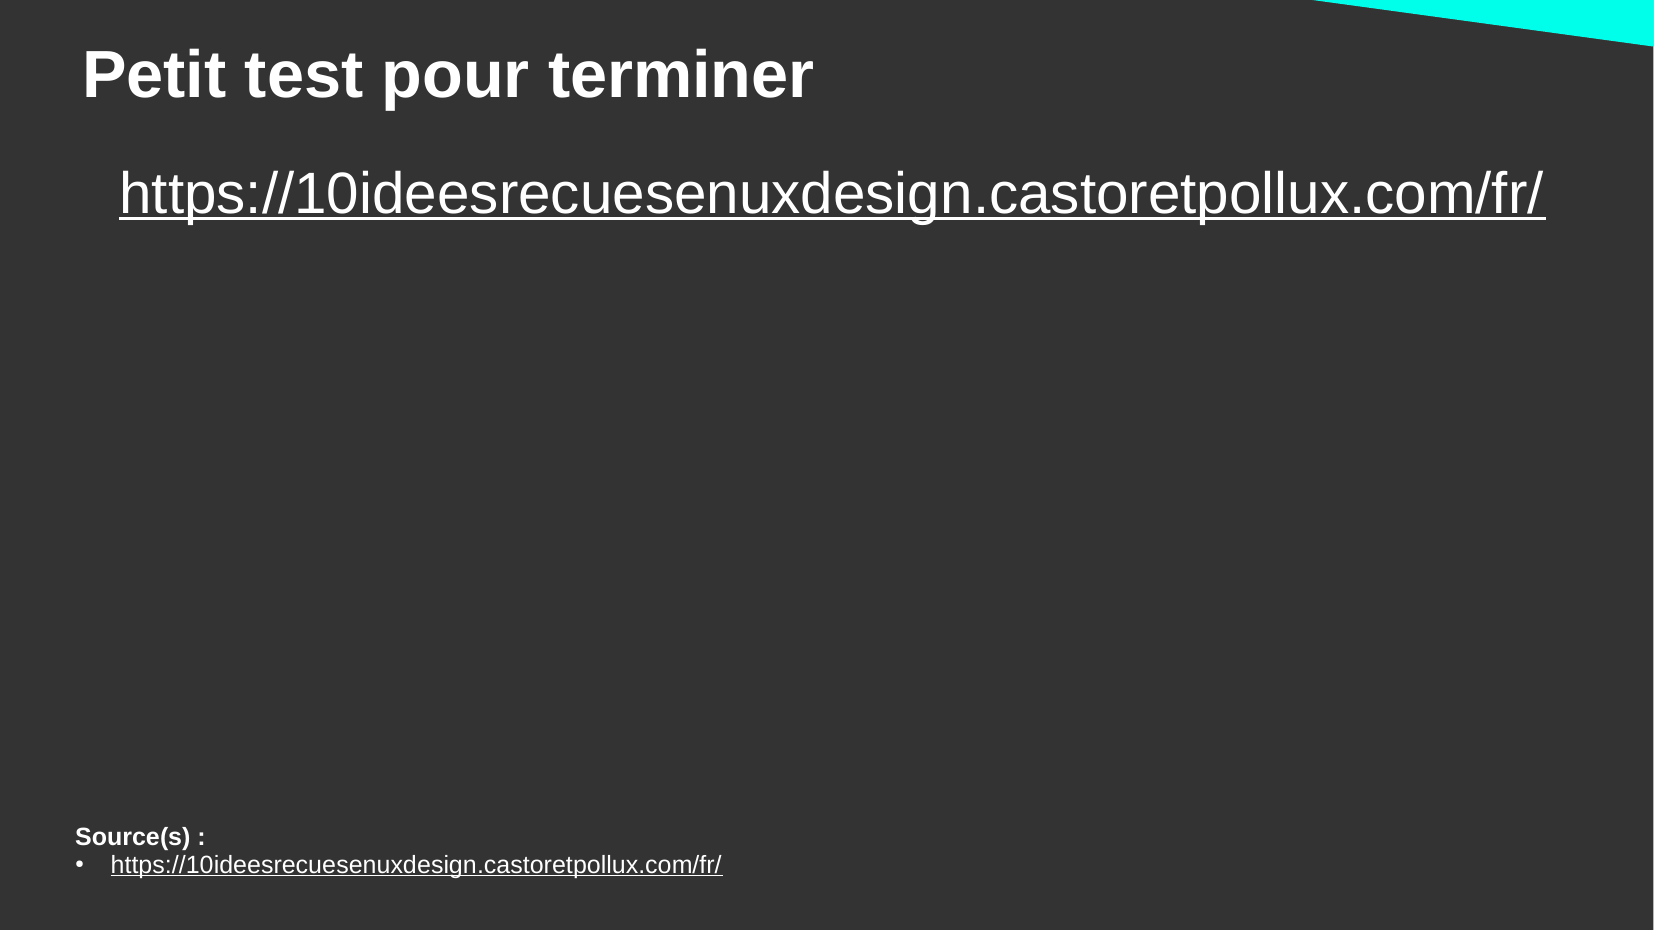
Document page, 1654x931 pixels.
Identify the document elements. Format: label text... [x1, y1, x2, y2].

text_box https://10ideesrecuesenuxdesign.castoretpollux.com/fr/ [23, 153, 1642, 237]
text_box Source(s) : https://10ideesrecuesenuxdesign.castoretpollux.com/fr/ [60, 815, 1546, 898]
title Petit test pour terminer [82, 37, 1571, 114]
text_box [1312, 0, 1654, 47]
